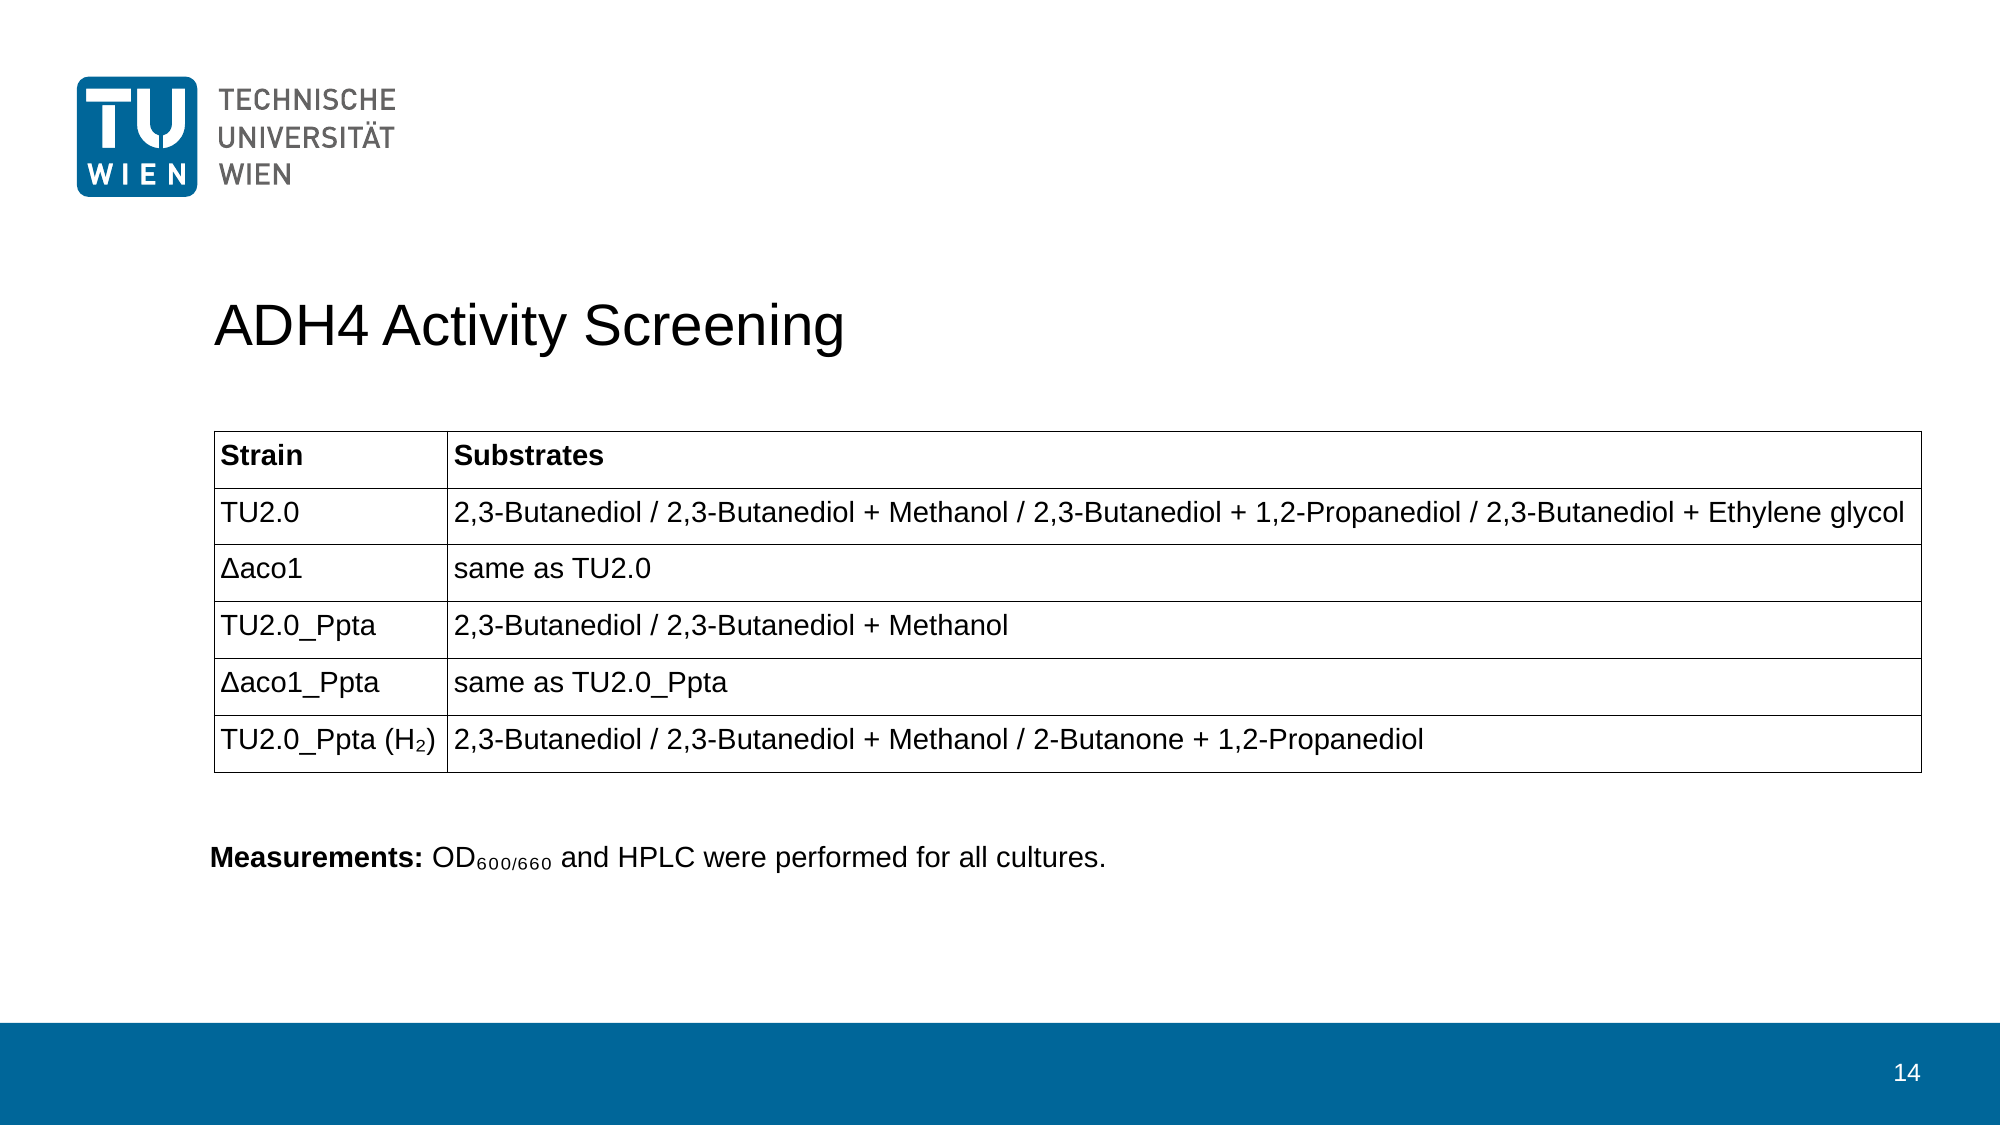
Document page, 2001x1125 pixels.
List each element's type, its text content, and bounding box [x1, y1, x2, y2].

table_cell Δaco1_Ppta [215, 659, 447, 715]
table_cell 2,3-Butanediol / 2,3-Butanediol + Methanol / 2,3-Butanediol + 1,2-Propanediol / 2,3-Butanediol + Ethylene glycol [448, 489, 1921, 544]
table_cell 2,3-Butanediol / 2,3-Butanediol + Methanol [448, 602, 1921, 658]
table_cell TU2.0 [215, 489, 447, 544]
table_header Substrates [448, 432, 1921, 488]
table_cell same as TU2.0 [448, 545, 1921, 601]
table_cell TU2.0_Ppta (H₂) [215, 716, 447, 772]
table_cell TU2.0_Ppta [215, 602, 447, 658]
table_cell Δaco1 [215, 545, 447, 601]
title ADH4 Activity Screening [214, 254, 1922, 391]
text_box Measurements: OD₆₀₀/₆₆₀ and HPLC were performed for all cultures. [194, 831, 1929, 881]
table_cell same as TU2.0_Ppta [448, 659, 1921, 715]
table_cell 2,3-Butanediol / 2,3-Butanediol + Methanol / 2-Butanone + 1,2-Propanediol [448, 716, 1921, 772]
table_header Strain [215, 432, 447, 488]
